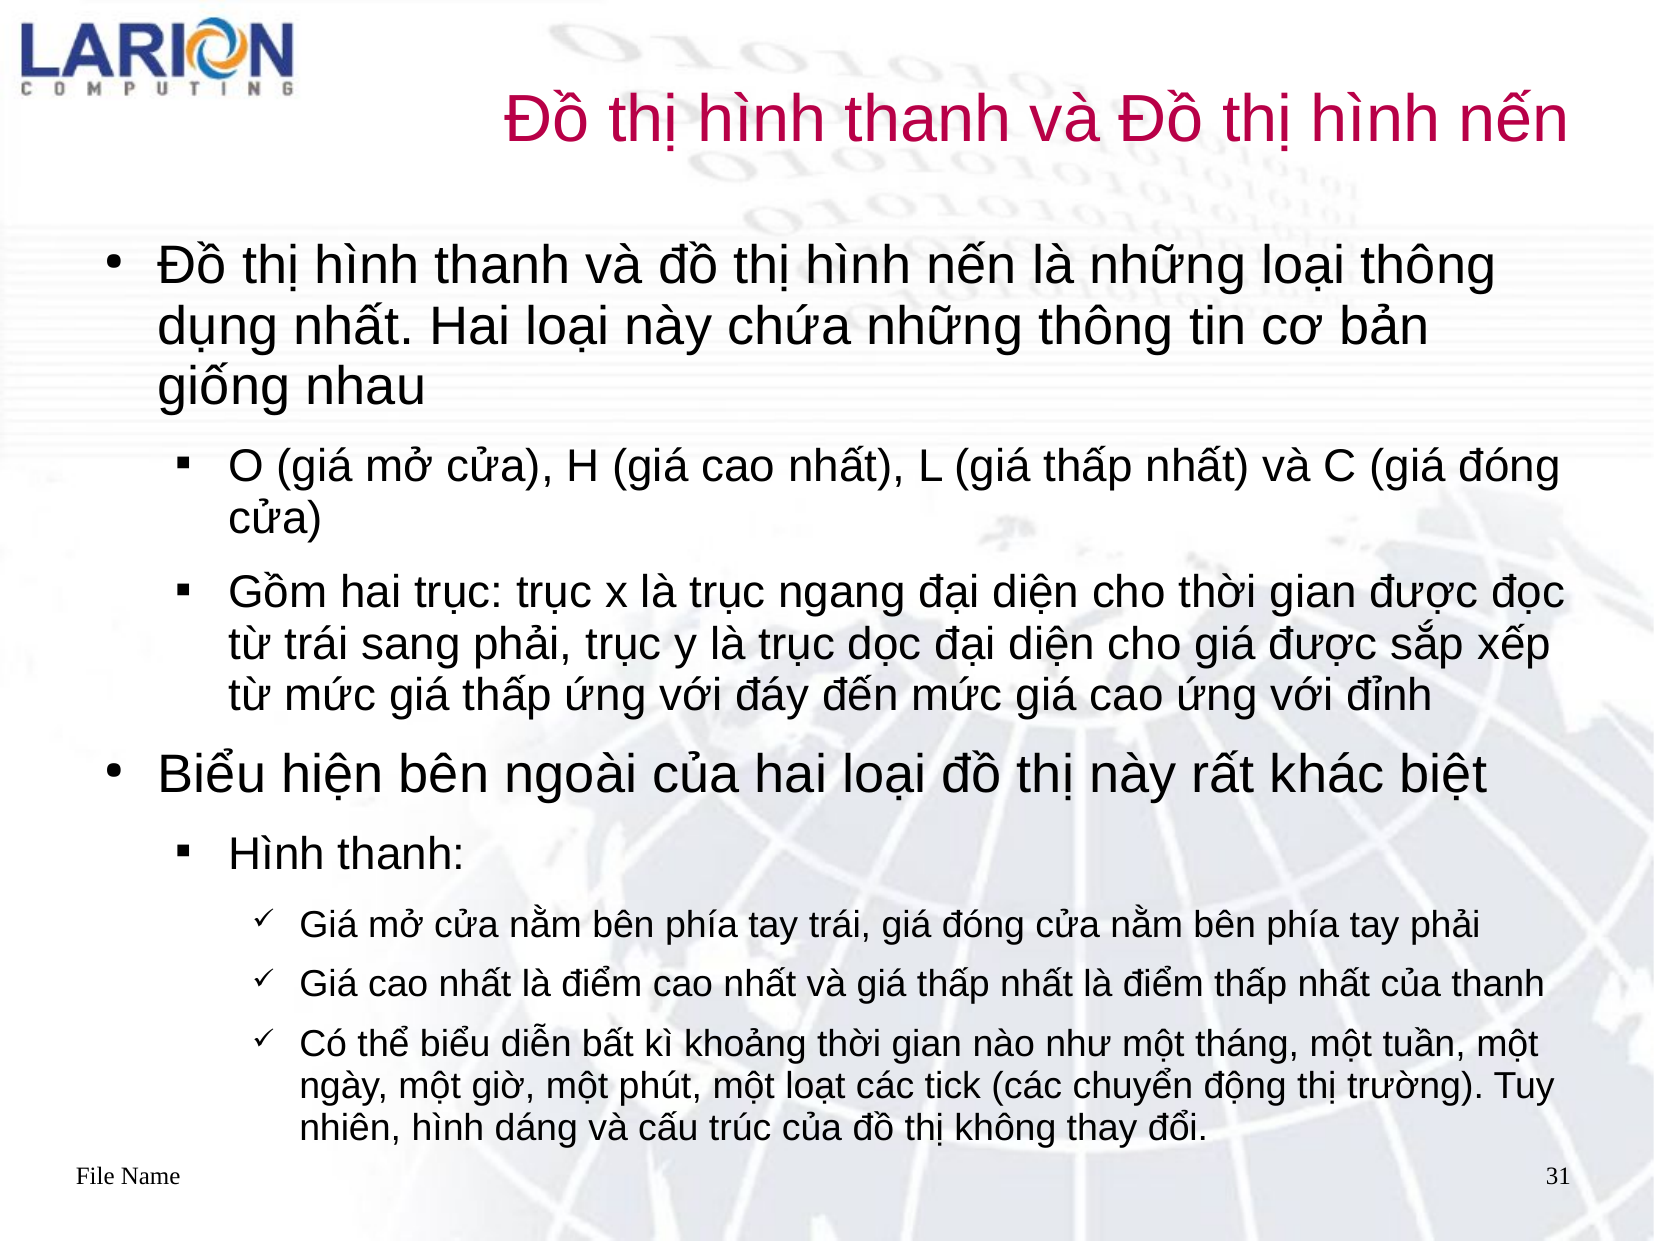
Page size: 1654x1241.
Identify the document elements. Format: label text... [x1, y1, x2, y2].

picture [0, 0, 1654, 1241]
title Đồ thị hình thanh và Đồ thị hình nến [300, 49, 1571, 188]
list Đồ thị hình thanh và đồ thị hình nến là những loại thông dụng nhất. Hai loại này chứa những thông tin cơ bản giống nhau O (giá mở cửa), H (giá cao nhất), L (giá thấp nhất) và C (giá đóng cửa) Gồm hai trục: trục x là trục ngang đại diện cho thời gian được đọc từ trái sang phải, trục y là trục dọc đại diện cho giá được sắp xếp từ mức giá thấp ứng với đáy đến mức giá cao ứng với đỉnh Biểu hiện bên ngoài của hai loại đồ thị này rất khác biệt Hình thanh: Giá mở cửa nằm bên phía tay trái, giá đóng cửa nằm bên phía tay phải Giá cao nhất là điểm cao nhất và giá thấp nhất là điểm thấp nhất của thanh Có thể biểu diễn bất kì khoảng thời gian nào như một tháng, một tuần, một ngày, một giờ, một phút, một loạt các tick (các chuyển động thị trường). Tuy nhiên, hình dáng và cấu trúc của đồ thị không thay đổi. [86, 234, 1576, 1148]
